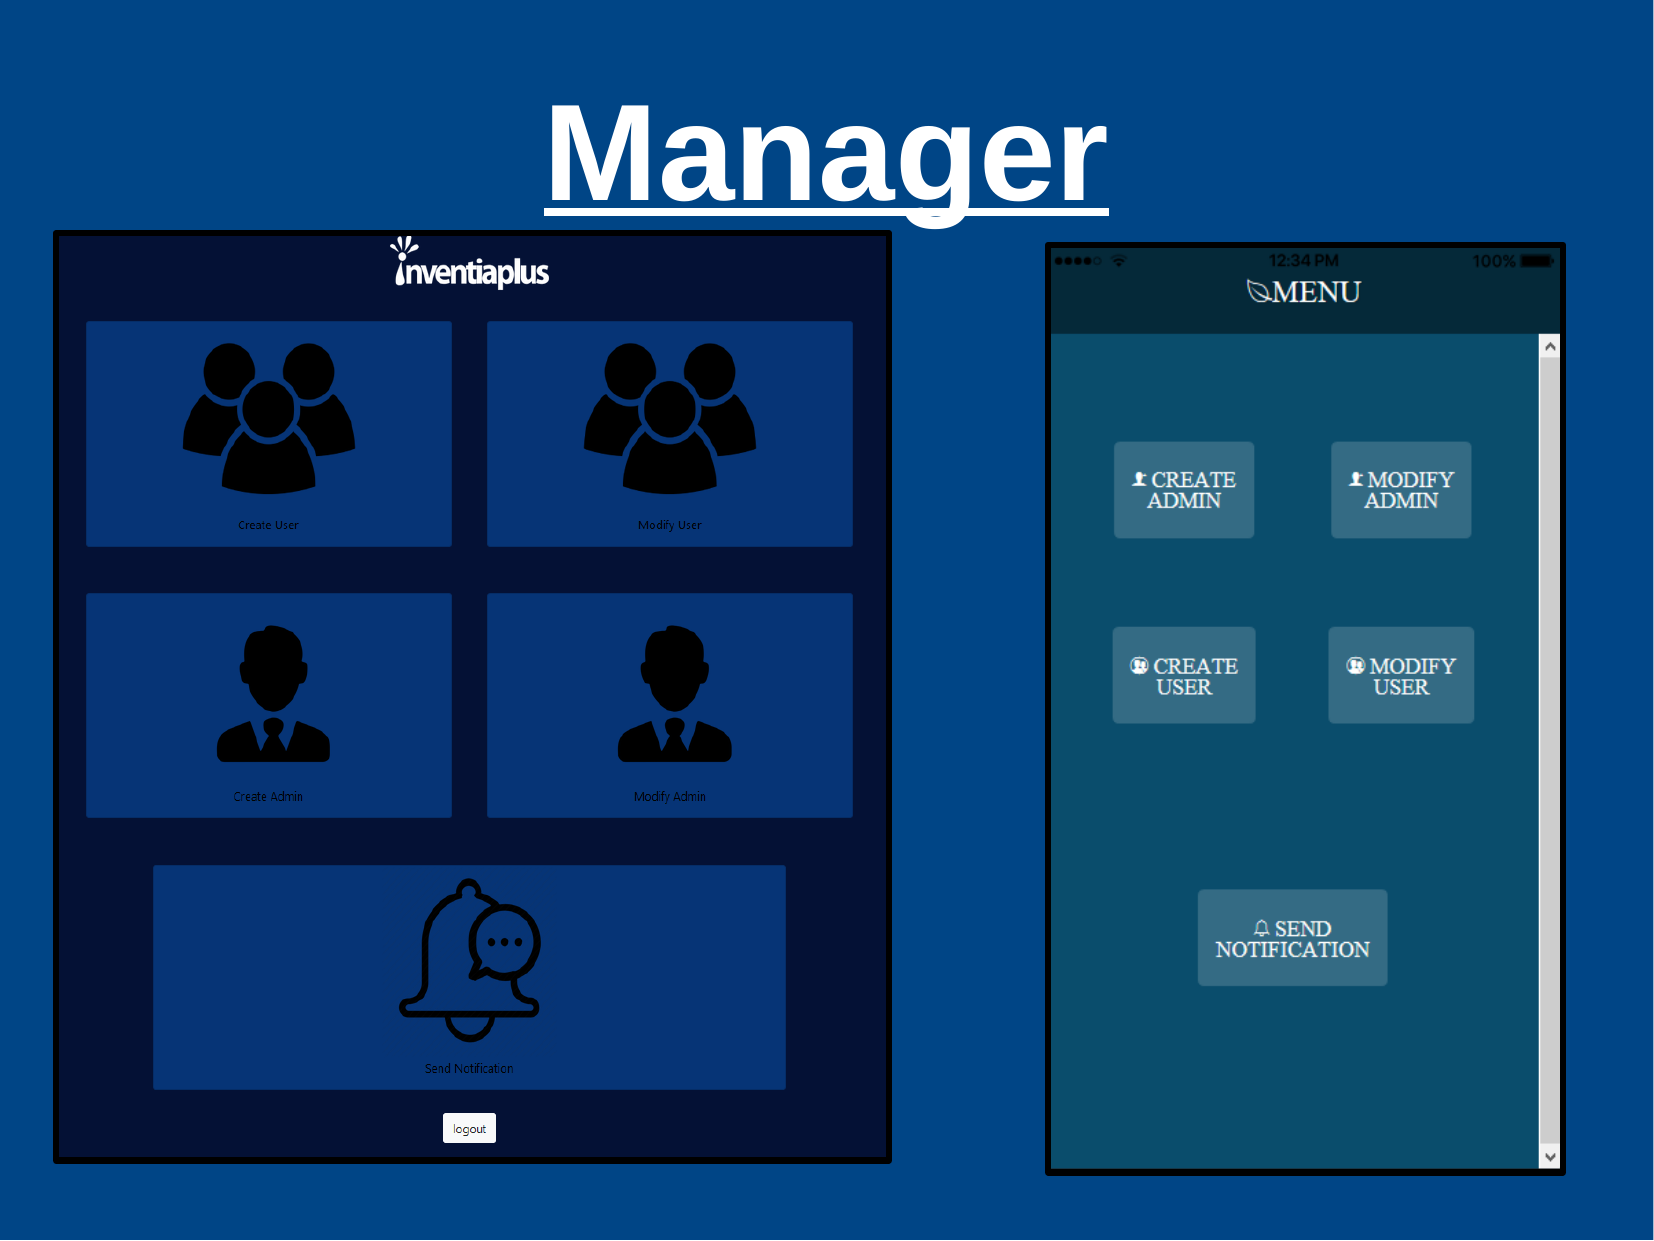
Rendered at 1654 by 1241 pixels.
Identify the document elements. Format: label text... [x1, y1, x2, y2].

title Manager [82, 49, 1571, 257]
picture [1051, 248, 1561, 1170]
picture [59, 236, 886, 1158]
